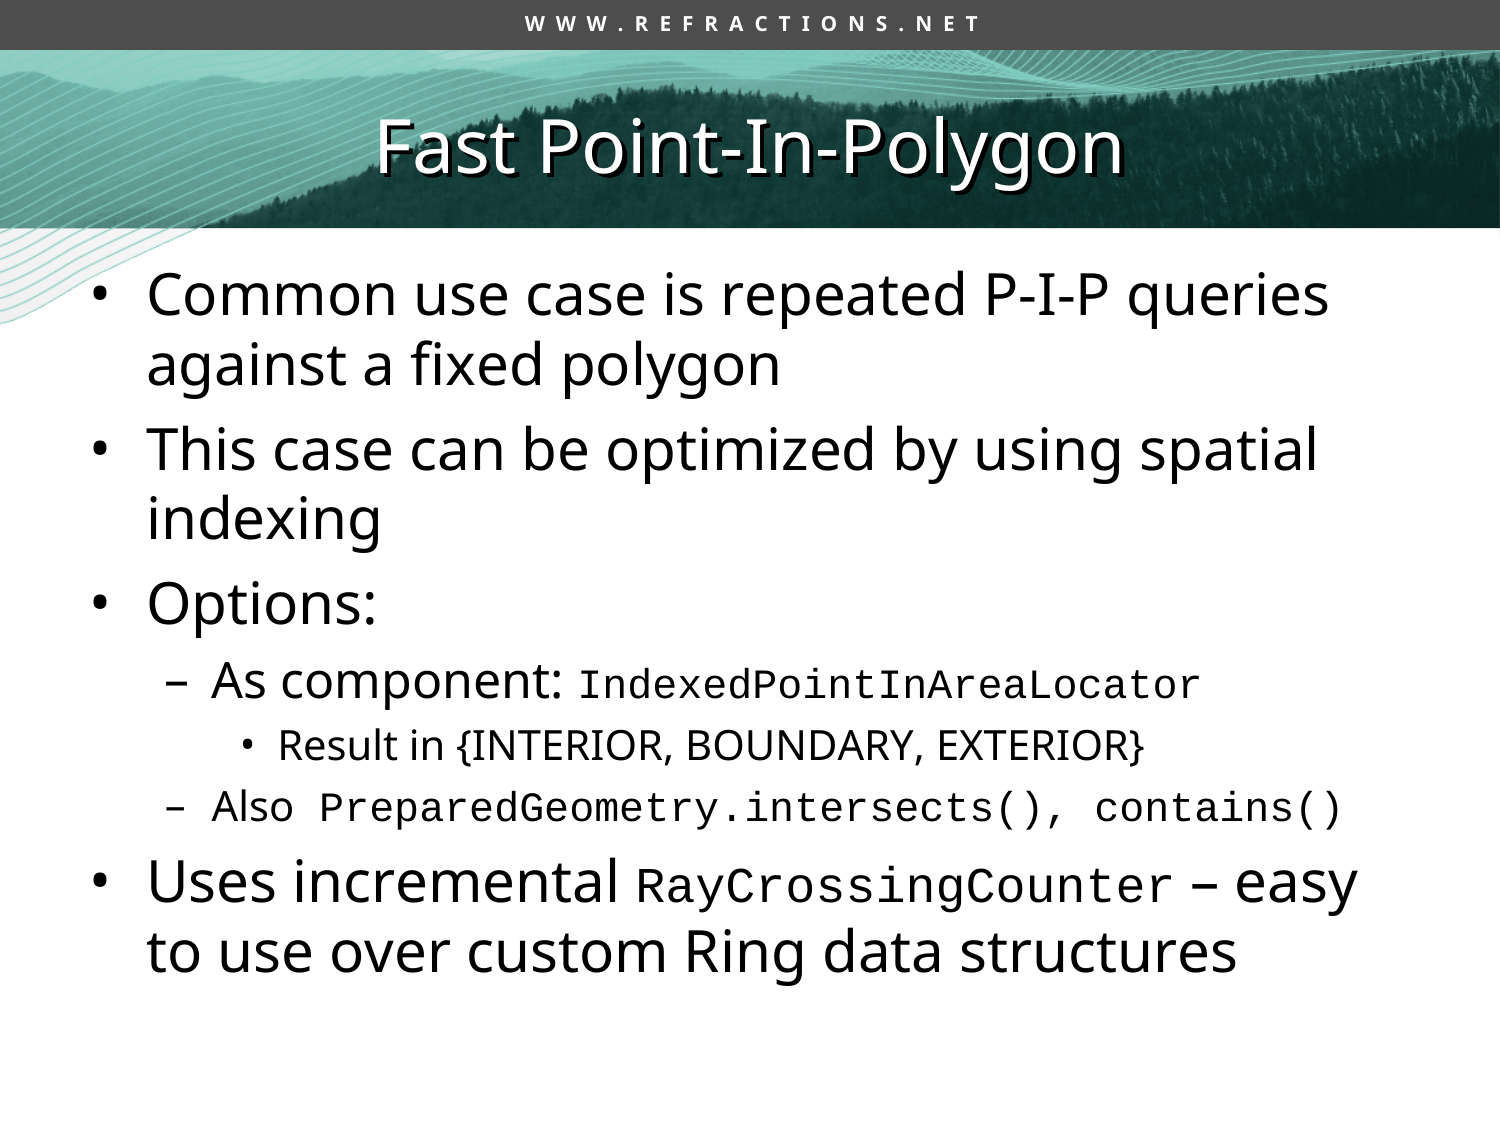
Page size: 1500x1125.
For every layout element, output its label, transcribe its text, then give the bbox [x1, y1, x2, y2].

title Fast Point-In-Polygon [112, 62, 1388, 226]
picture [0, 50, 1500, 325]
list Common use case is repeated P-I-P queries against a fixed polygon This case can be optimized by using spatial indexing Options: As component: IndexedPointInAreaLocator Result in {INTERIOR, BOUNDARY, EXTERIOR} Also PreparedGeometry.intersects(), contains() Uses incremental RayCrossingCounter – easy to use over custom Ring data structures [75, 249, 1438, 1077]
